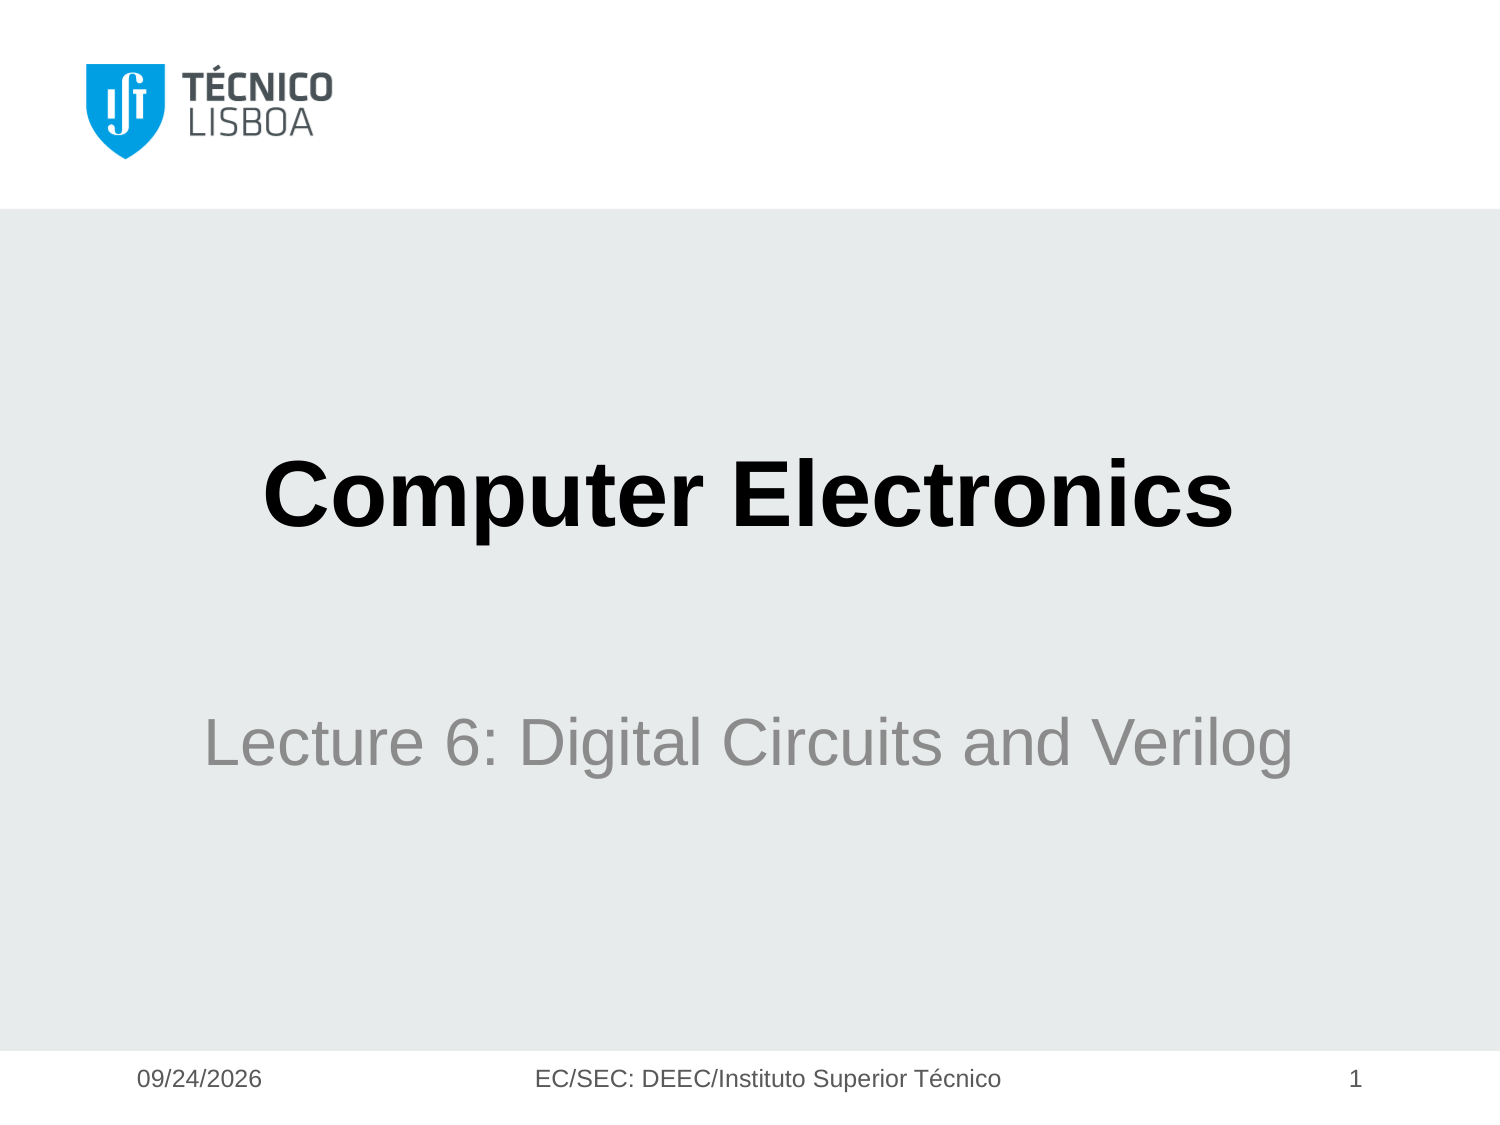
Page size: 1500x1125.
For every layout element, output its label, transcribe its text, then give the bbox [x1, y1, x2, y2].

picture [0, 0, 1500, 1125]
subtitle Lecture 6: Digital Circuits and Verilog [121, 691, 1378, 894]
title Computer Electronics [121, 322, 1378, 655]
slide_number <number> [1077, 1052, 1378, 1103]
footer EC/SEC: DEEC/Instituto Superior Técnico [512, 1052, 1032, 1103]
slide_number 01/05/2023 [121, 1052, 425, 1103]
